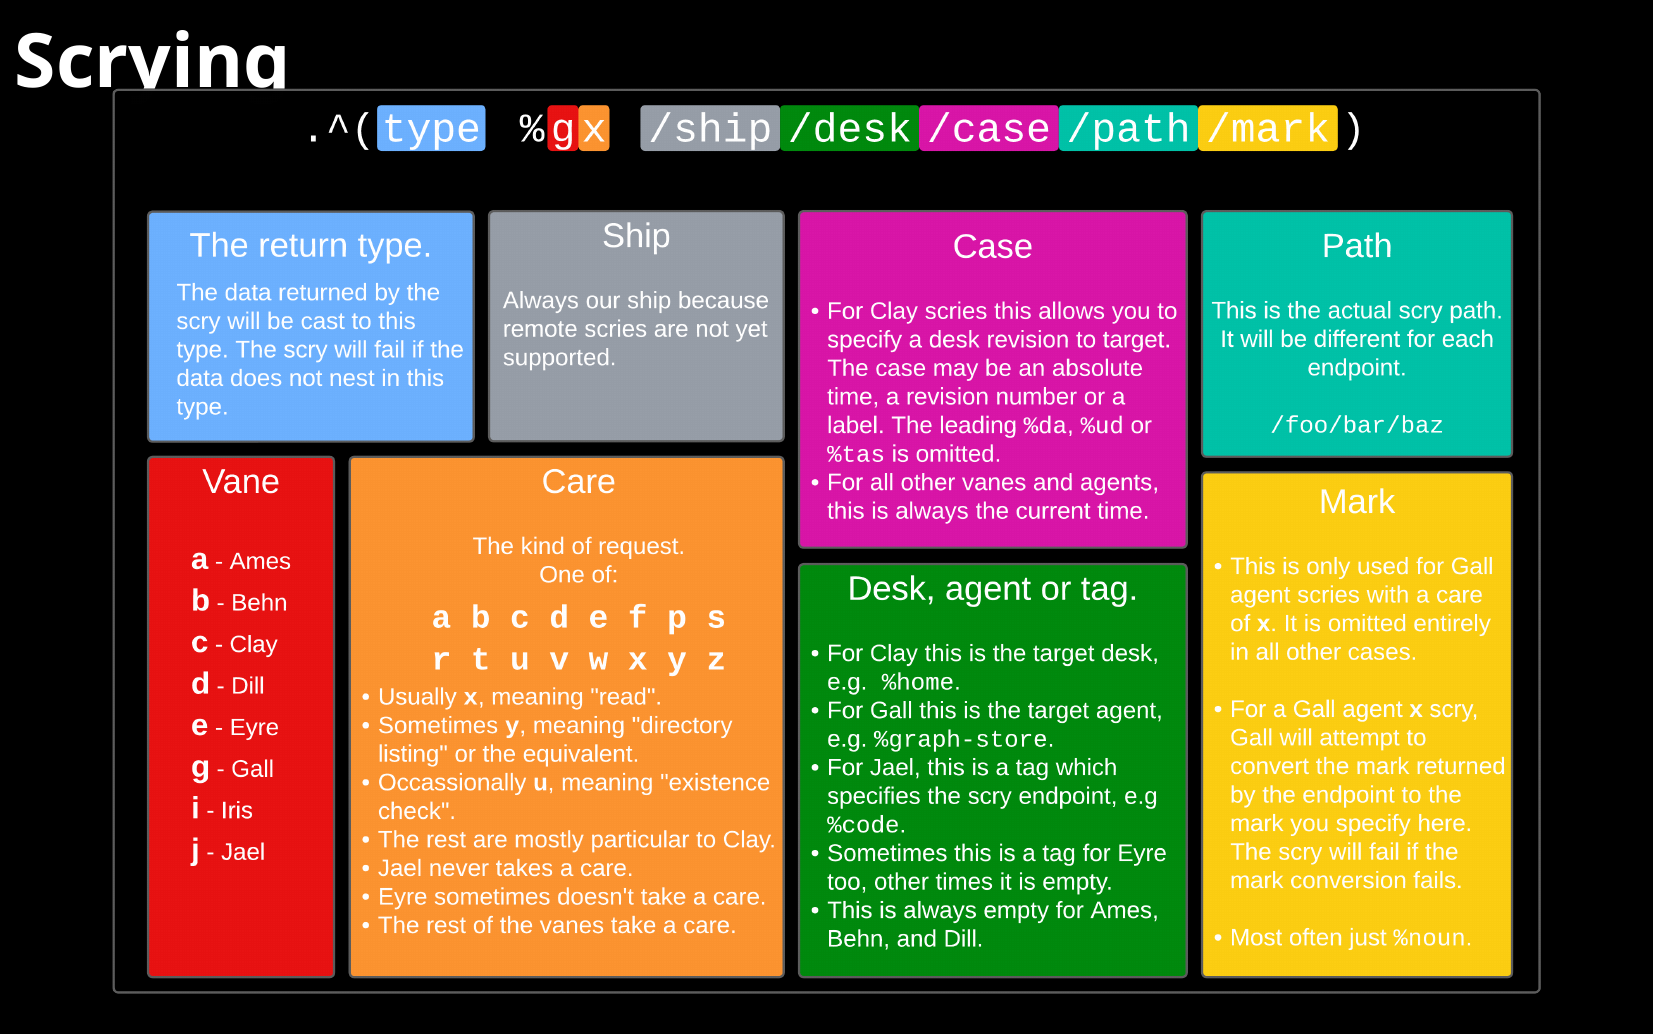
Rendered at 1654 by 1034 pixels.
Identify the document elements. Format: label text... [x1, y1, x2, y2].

picture [104, 88, 1546, 997]
text_box Scrying [0, 0, 297, 94]
